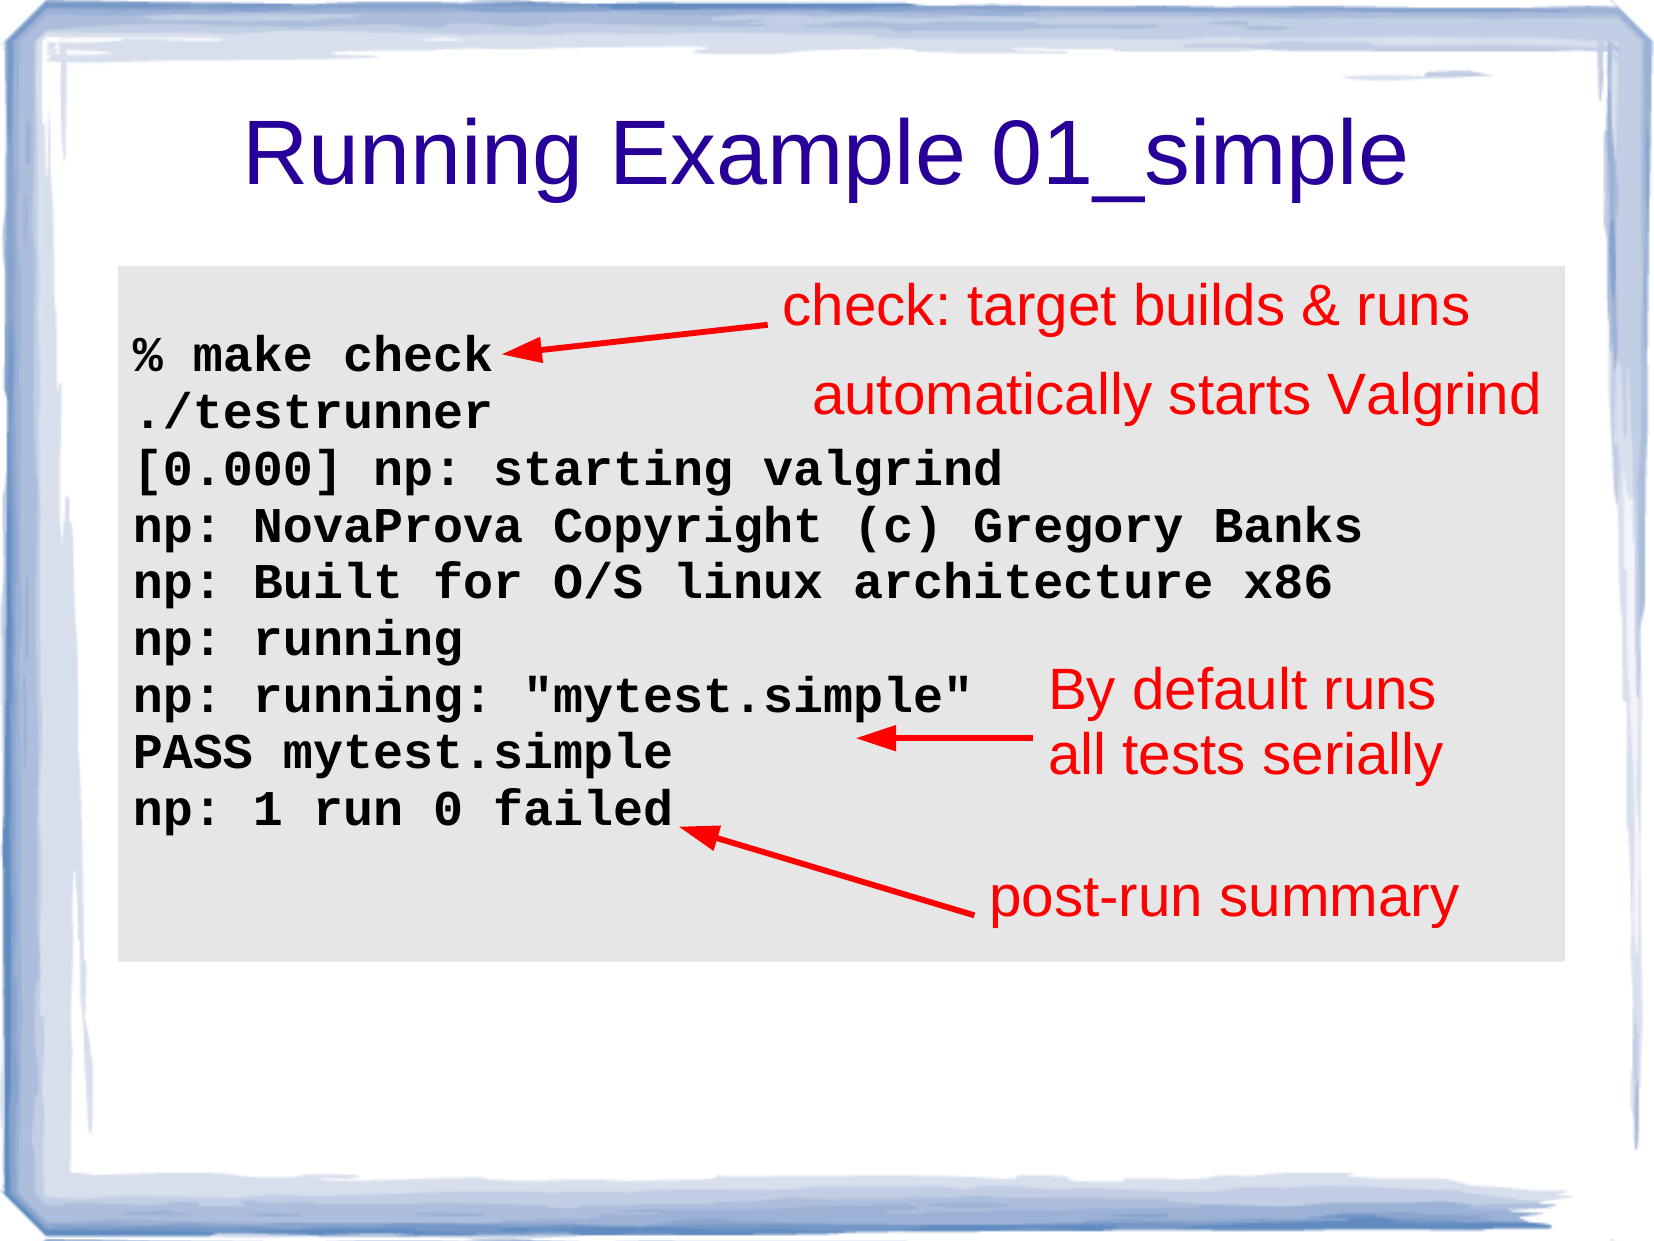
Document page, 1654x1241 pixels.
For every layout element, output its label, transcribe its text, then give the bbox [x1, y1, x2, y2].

text_box By default runs all tests serially [1033, 649, 1460, 827]
picture [0, 0, 1654, 1241]
text_box automatically starts Valgrind [797, 354, 1558, 443]
title Running Example 01_simple [82, 49, 1571, 257]
text_box post-run summary [974, 856, 1477, 945]
text_box check: target builds & runs [767, 265, 1487, 355]
text_box % make check ./testrunner [0.000] np: starting valgrind np: NovaProva Copyright (c) Gregory Banks np: Built for O/S linux architecture x86 np: running np: running: "mytest.simple" PASS mytest.simple np: 1 run 0 failed [118, 265, 1565, 962]
